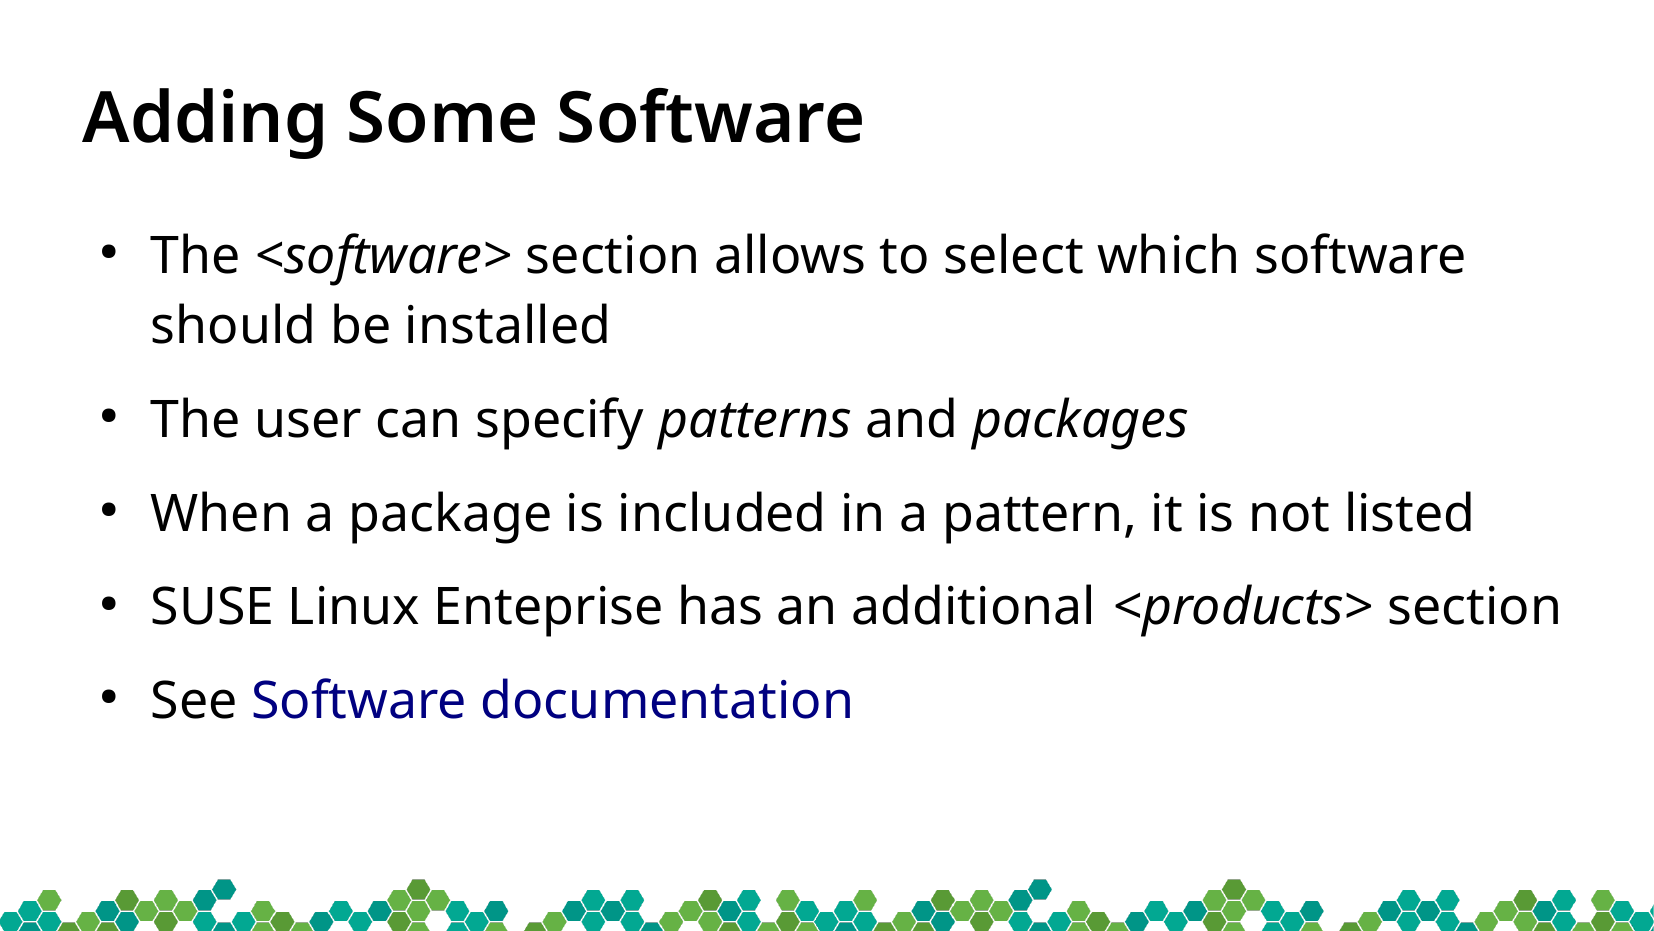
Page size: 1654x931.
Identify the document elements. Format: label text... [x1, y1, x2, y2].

title Adding Some Software [82, 37, 1571, 193]
list The <software> section allows to select which software should be installed The user can specify patterns and packages When a package is included in a pattern, it is not listed SUSE Linux Enteprise has an additional <products> section See Software documentation [82, 217, 1571, 758]
picture [0, 871, 1654, 931]
